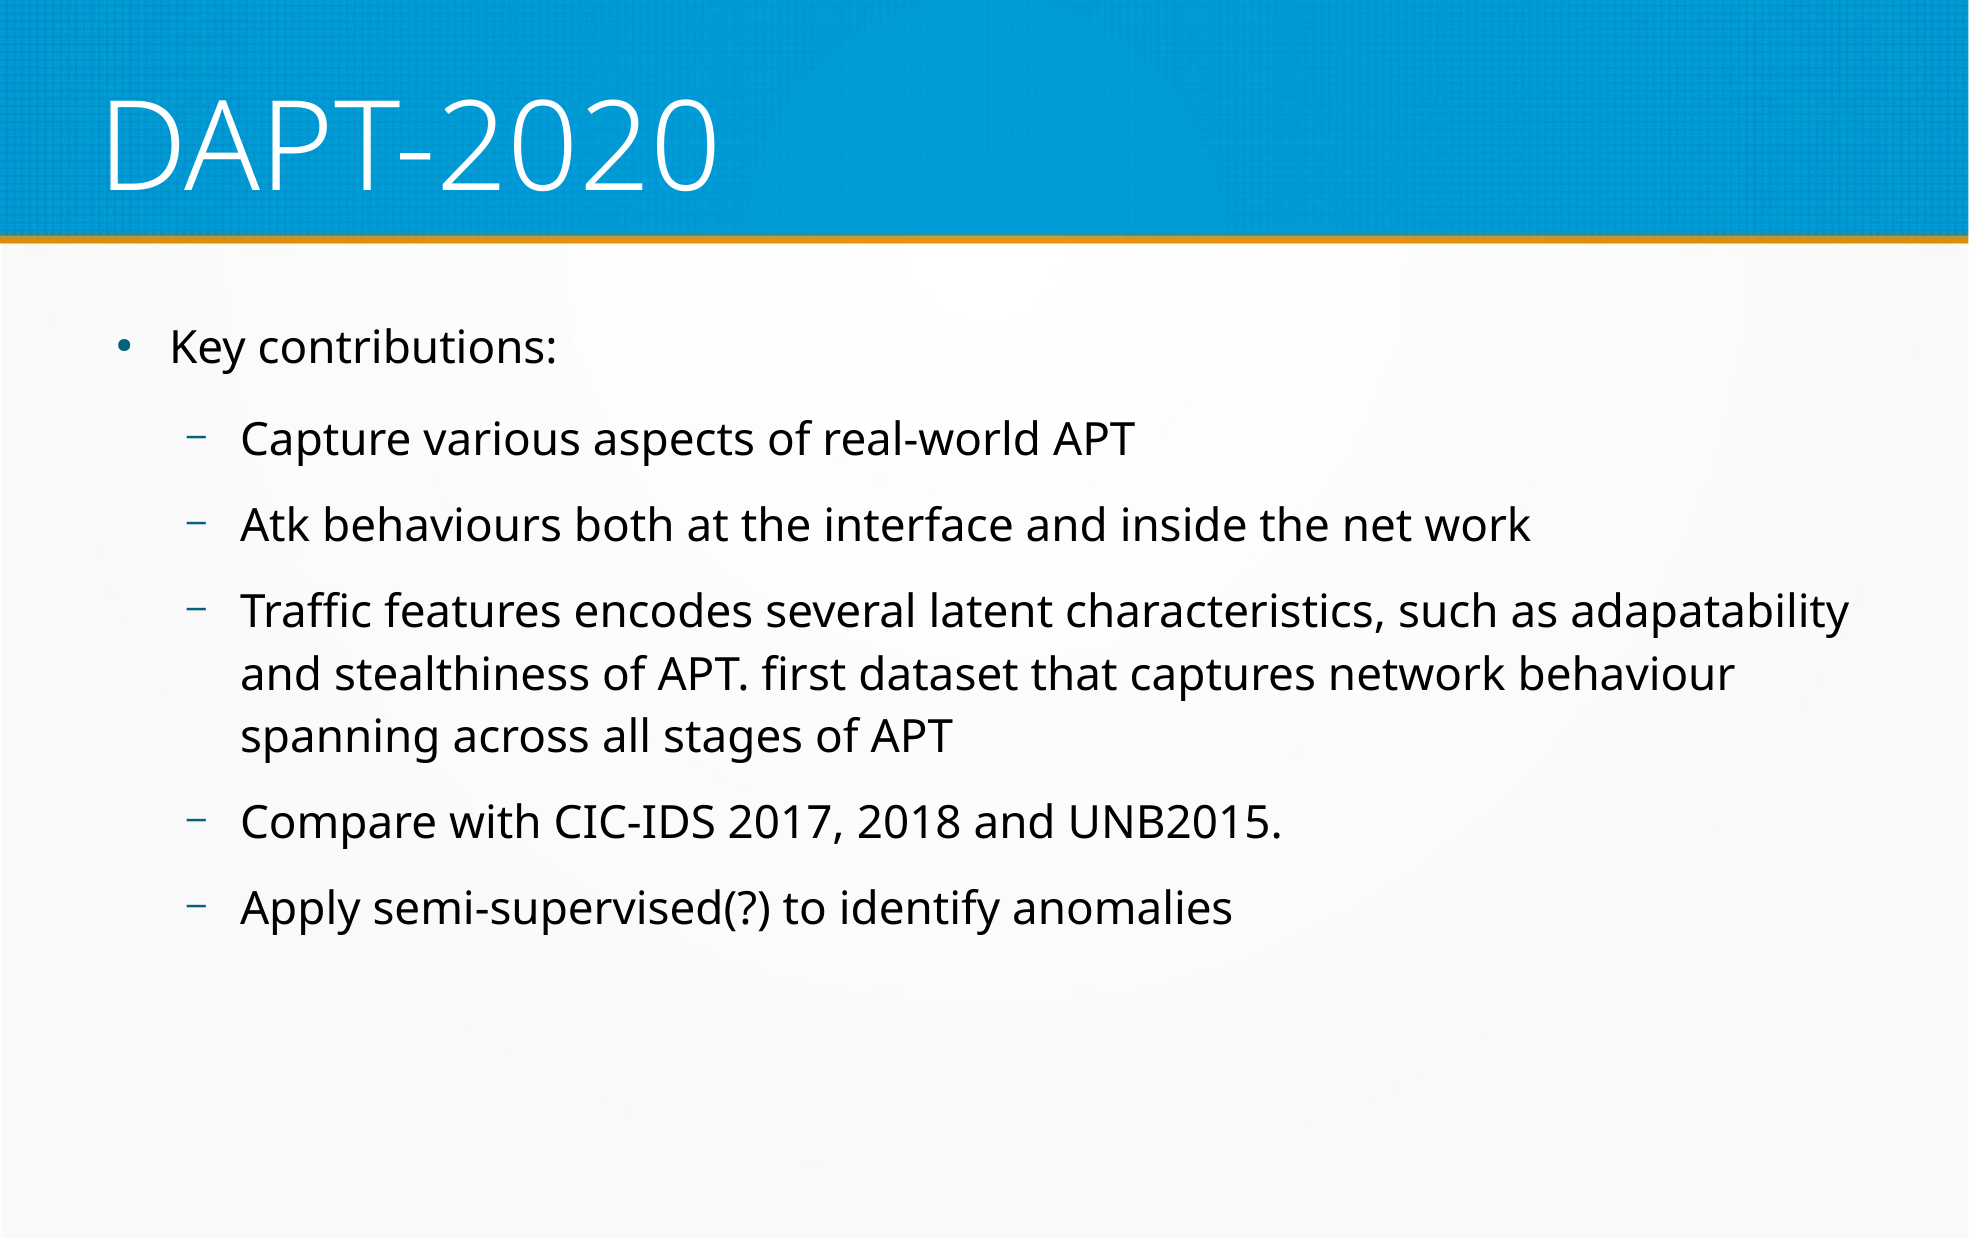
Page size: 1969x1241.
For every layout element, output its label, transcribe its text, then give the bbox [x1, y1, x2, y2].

list Key contributions: Capture various aspects of real-world APT Atk behaviours both at the interface and inside the net work Traffic features encodes several latent characteristics, such as adapatability and stealthiness of APT. first dataset that captures network behaviour spanning across all stages of APT Compare with CIC-IDS 2017, 2018 and UNB2015. Apply semi-supervised(?) to identify anomalies [98, 315, 1861, 1081]
title DAPT-2020 [98, 19, 1870, 227]
picture [0, 233, 1969, 1241]
